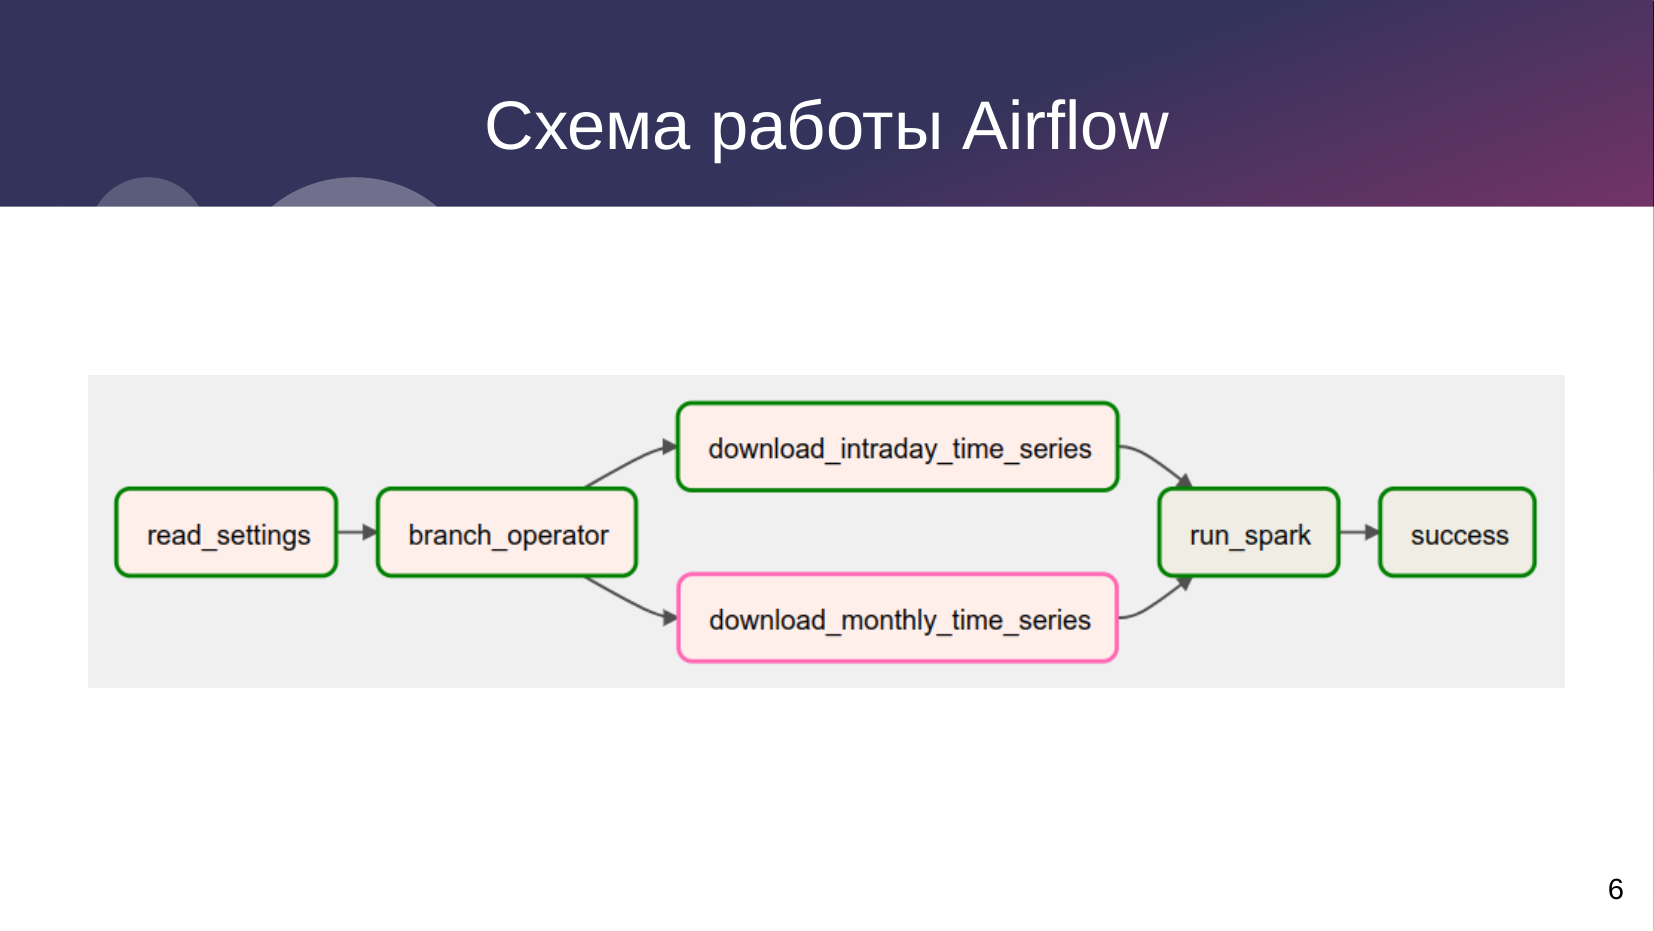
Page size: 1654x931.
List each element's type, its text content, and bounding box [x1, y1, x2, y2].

title Схема работы Airflow [88, 44, 1565, 207]
picture [88, 375, 1565, 688]
